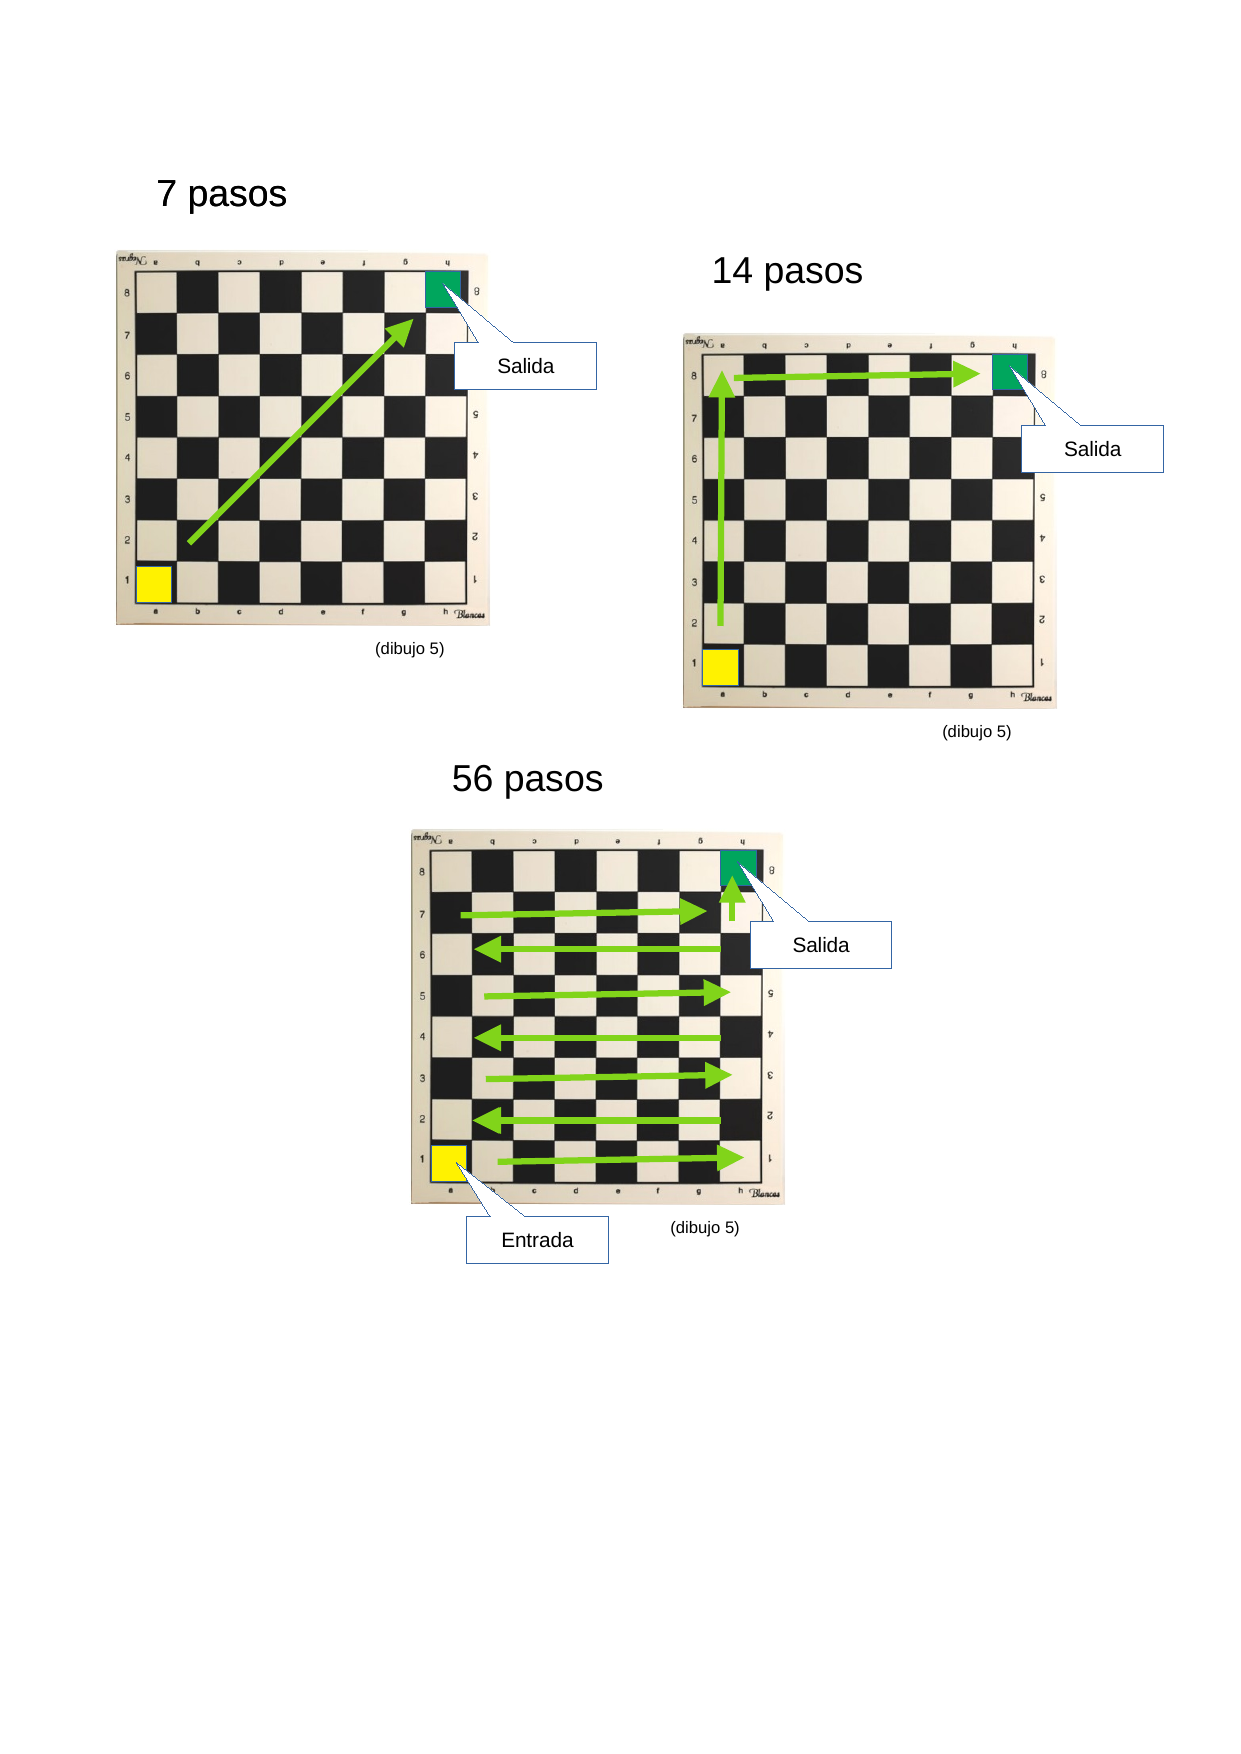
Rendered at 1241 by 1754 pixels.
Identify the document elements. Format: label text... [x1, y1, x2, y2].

picture [681, 332, 1058, 709]
text_box Salida [442, 283, 597, 390]
text_box Salida [1009, 365, 1164, 473]
text_box [992, 354, 1028, 390]
text_box [431, 1145, 467, 1182]
text_box (dibujo 5) [655, 1210, 755, 1245]
picture [409, 828, 786, 1205]
text_box [702, 649, 739, 686]
picture [114, 249, 491, 627]
text_box Salida [737, 861, 892, 969]
text_box [136, 566, 172, 603]
text_box Entrada [456, 1162, 609, 1264]
text_box 56 pasos [437, 750, 756, 807]
text_box (dibujo 5) [360, 632, 460, 666]
text_box 7 pasos [141, 165, 461, 223]
text_box [425, 271, 461, 308]
text_box [720, 850, 757, 886]
text_box (dibujo 5) [927, 714, 1027, 749]
text_box 14 pasos [696, 242, 1016, 299]
